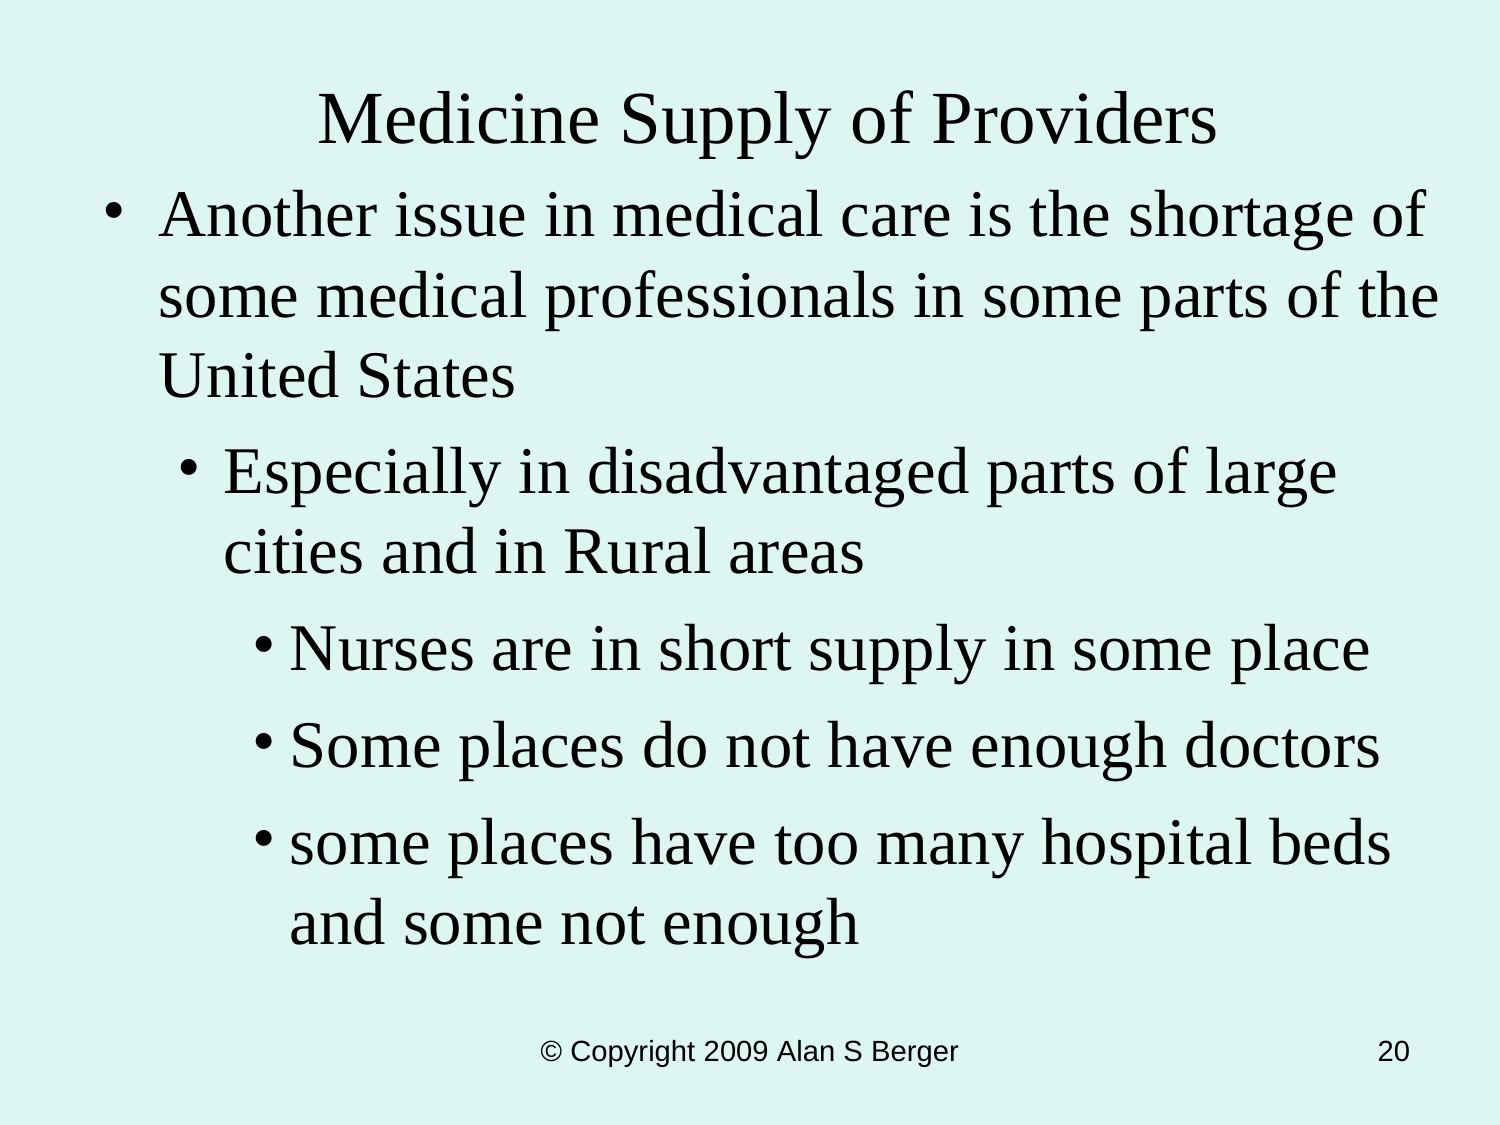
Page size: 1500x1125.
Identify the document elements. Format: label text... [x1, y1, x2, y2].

title Medicine Supply of Providers [37, 87, 1500, 150]
list Another issue in medical care is the shortage of some medical professionals in some parts of the United States Especially in disadvantaged parts of large cities and in Rural areas Nurses are in short supply in some place Some places do not have enough doctors some places have too many hospital beds and some not enough [87, 162, 1463, 976]
